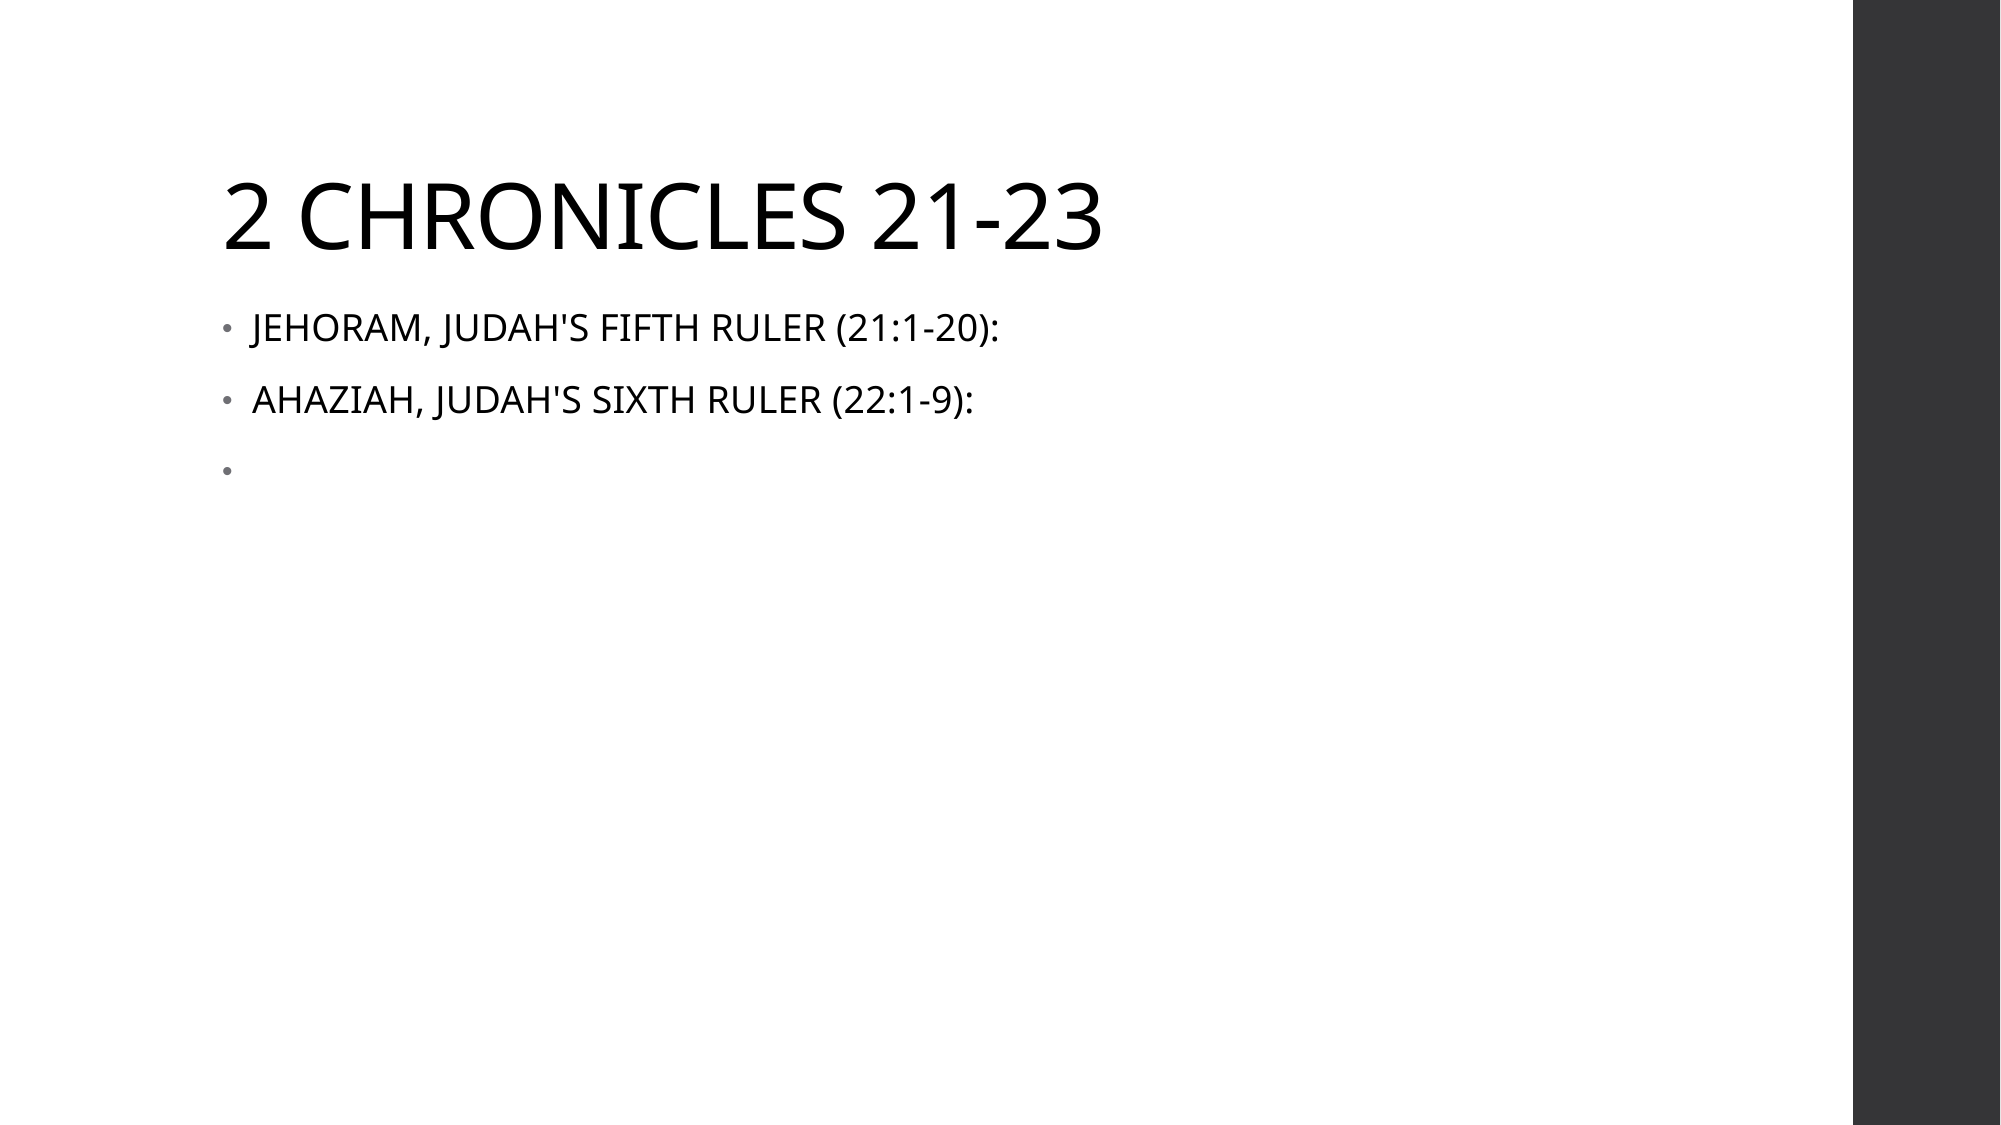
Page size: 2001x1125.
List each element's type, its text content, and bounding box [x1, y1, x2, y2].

list JEHORAM, JUDAH'S FIFTH RULER (21:1-20): AHAZIAH, JUDAH'S SIXTH RULER (22:1-9): [206, 299, 1617, 1014]
title 2 CHRONICLES 21-23 [206, 60, 1797, 278]
